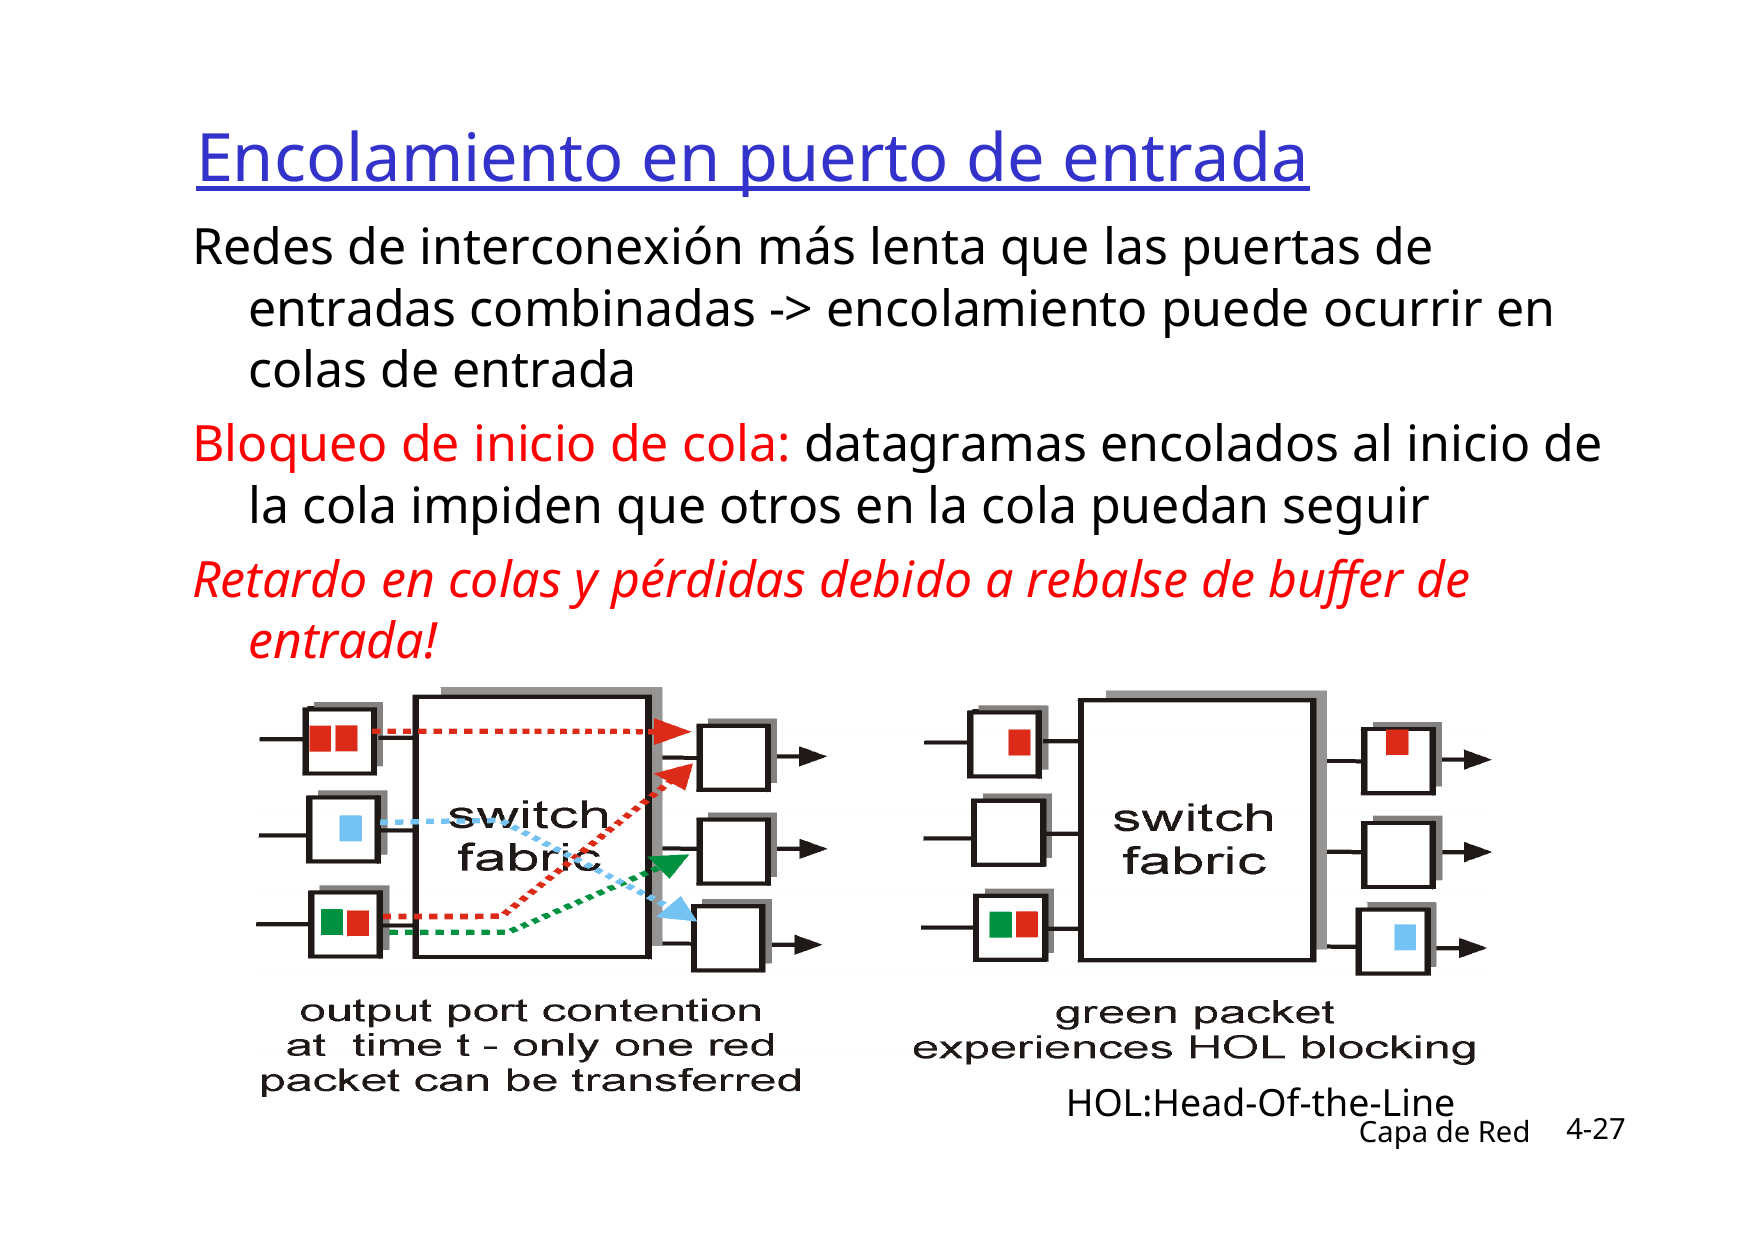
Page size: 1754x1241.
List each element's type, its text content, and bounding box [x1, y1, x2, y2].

title Encolamiento en puerto de entrada [181, 113, 1573, 201]
text_box HOL:Head-Of-the-Line [1051, 1072, 1472, 1134]
list Redes de interconexión más lenta que las puertas de entradas combinadas -> encolamiento puede ocurrir en colas de entrada Bloqueo de inicio de cola: datagramas encolados al inicio de la cola impiden que otros en la cola puedan seguir Retardo en colas y pérdidas debido a rebalse de buffer de entrada! [177, 208, 1628, 703]
picture [256, 687, 1492, 1097]
